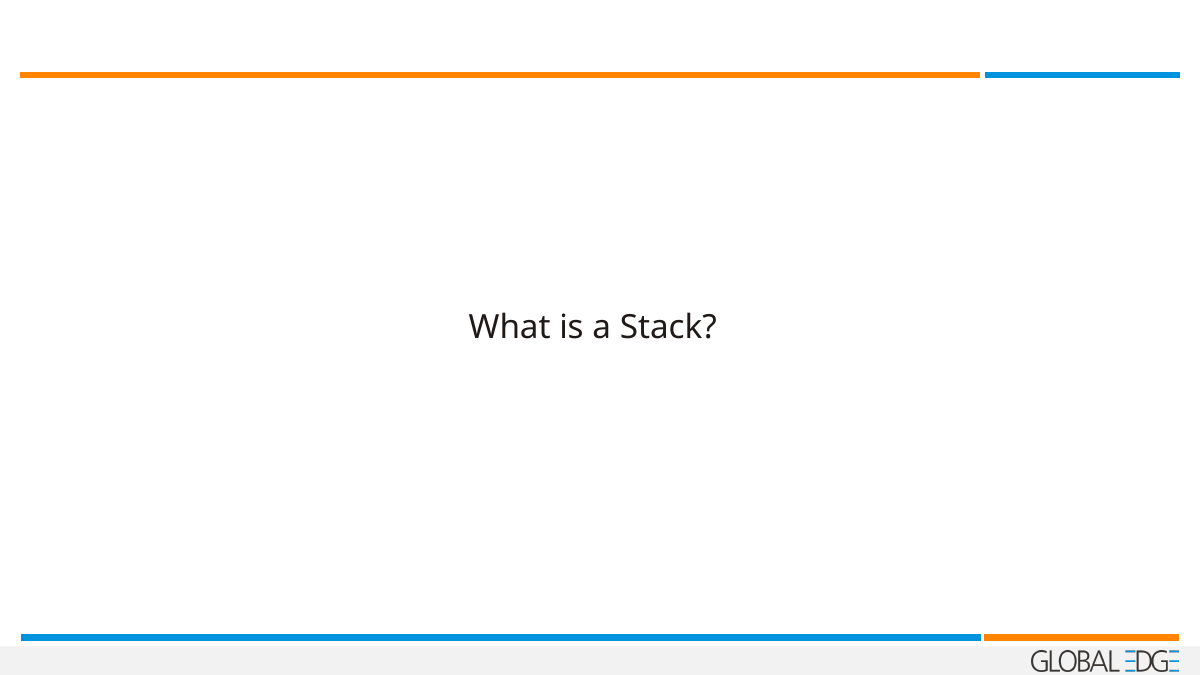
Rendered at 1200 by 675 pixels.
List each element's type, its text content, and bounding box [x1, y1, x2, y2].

list What is a Stack? [389, 236, 792, 414]
picture [1031, 650, 1179, 672]
